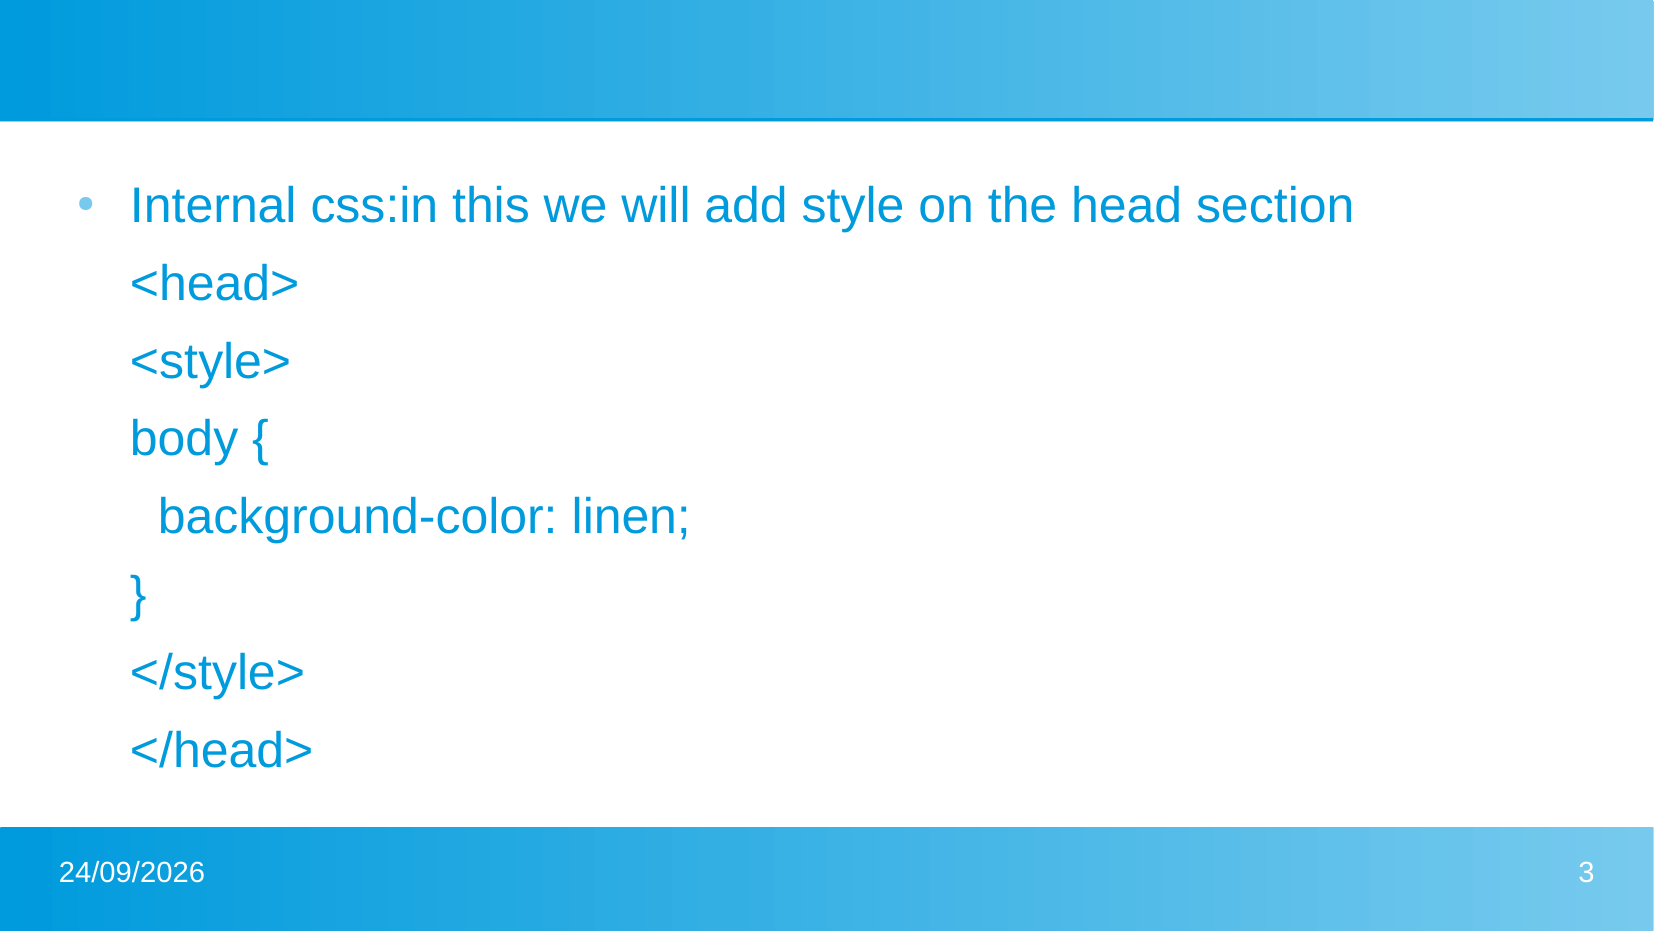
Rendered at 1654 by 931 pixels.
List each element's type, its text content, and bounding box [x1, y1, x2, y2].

list Internal css:in this we will add style on the head section <head> <style> body { background-color: linen; } </style> </head> [59, 177, 1595, 768]
